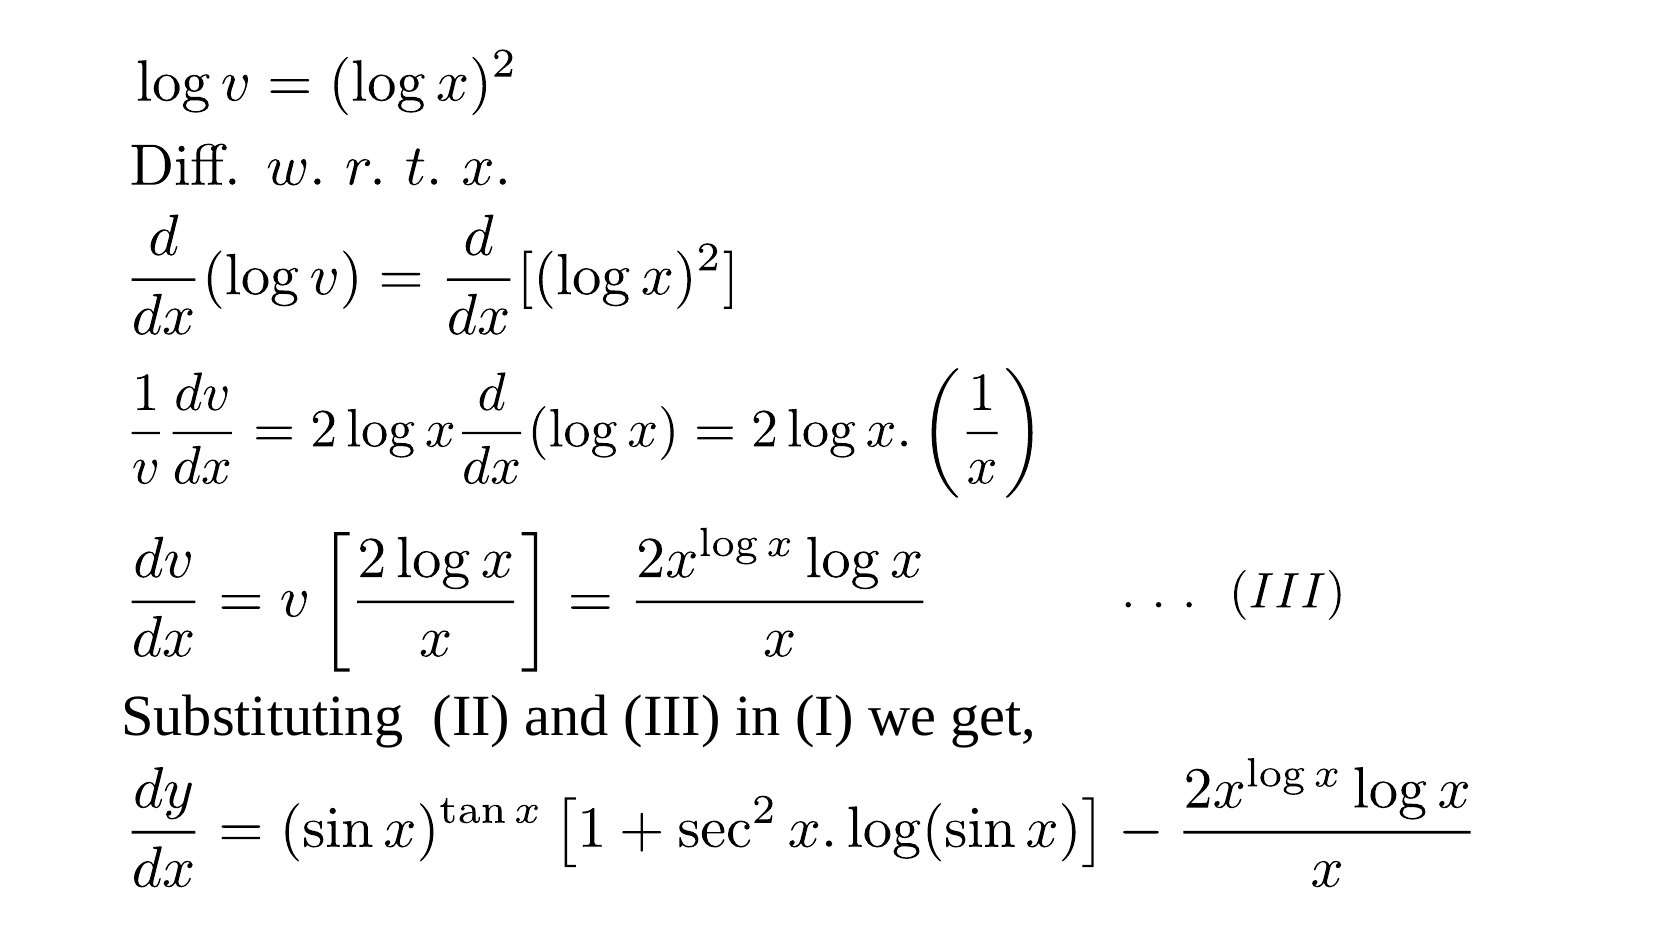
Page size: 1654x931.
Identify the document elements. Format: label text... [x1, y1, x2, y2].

text_box [131, 143, 506, 186]
text_box [1123, 569, 1341, 620]
text_box [131, 758, 1471, 888]
text_box [131, 214, 732, 335]
text_box [131, 368, 1033, 498]
text_box [131, 527, 924, 672]
title Substituting (II) and (III) in (I) we get, [47, 37, 1607, 898]
text_box [137, 49, 513, 116]
